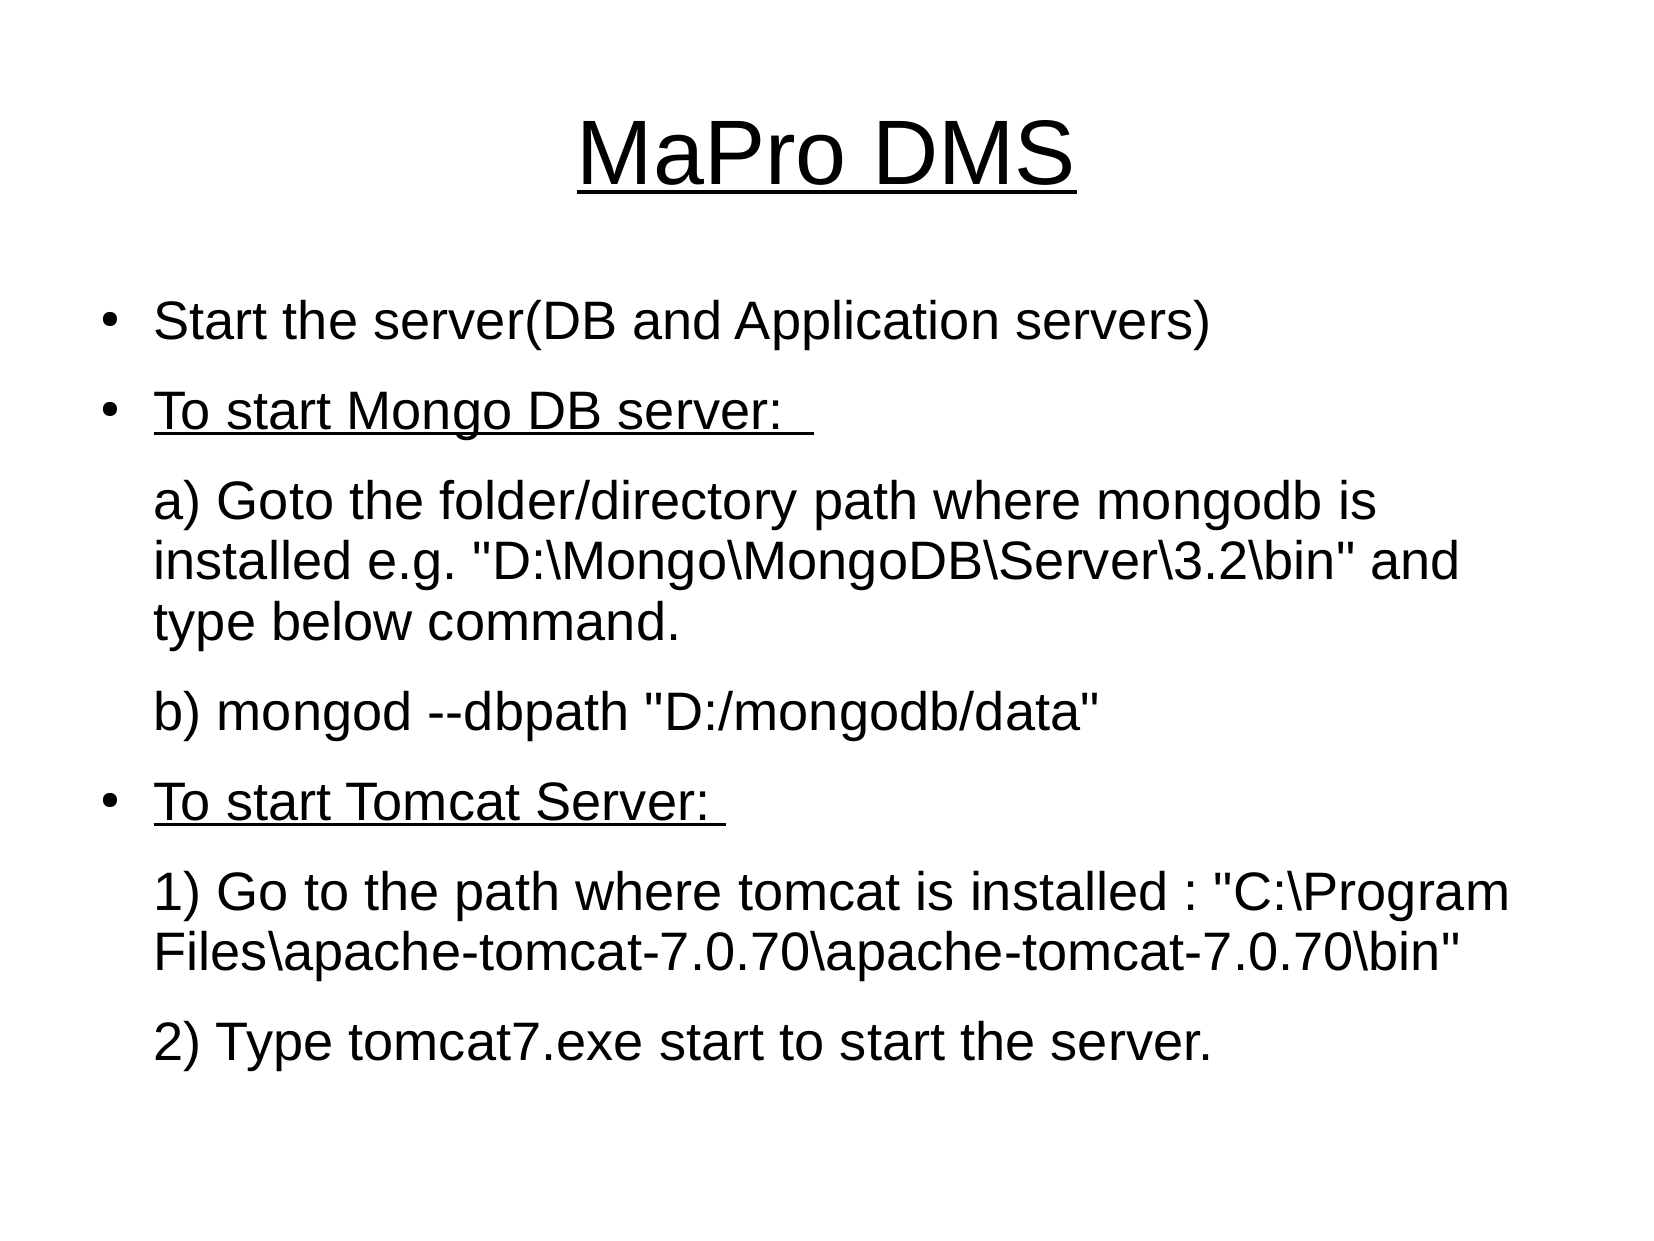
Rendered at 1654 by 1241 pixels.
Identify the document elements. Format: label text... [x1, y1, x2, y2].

title MaPro DMS [82, 49, 1571, 257]
list Start the server(DB and Application servers) To start Mongo DB server: a) Goto the folder/directory path where mongodb is installed e.g. "D:\Mongo\MongoDB\Server\3.2\bin" and type below command. b) mongod --dbpath "D:/mongodb/data" To start Tomcat Server: 1) Go to the path where tomcat is installed : "C:\Program Files\apache-tomcat-7.0.70\apache-tomcat-7.0.70\bin" 2) Type tomcat7.exe start to start the server. [82, 290, 1571, 1109]
